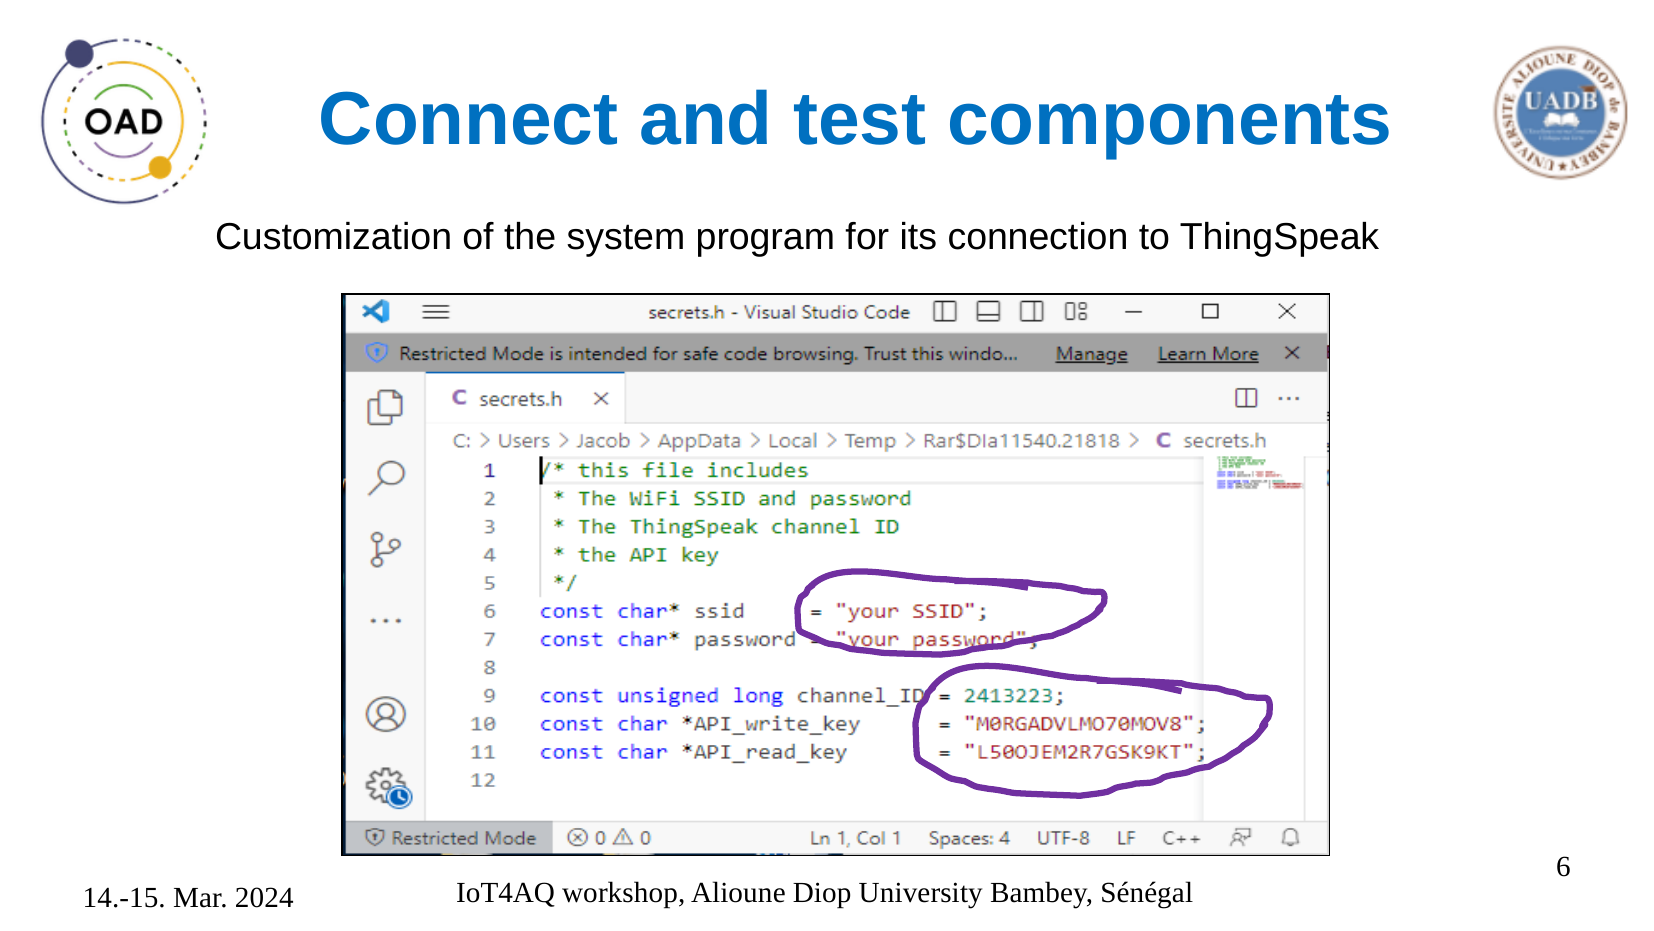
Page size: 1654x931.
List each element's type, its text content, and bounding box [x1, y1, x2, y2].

picture [342, 294, 1329, 855]
slide_number 14.-15. Mar. 2024 [82, 878, 338, 931]
title Connect and test components [224, 37, 1489, 193]
slide_number <number> [1312, 847, 1571, 912]
picture [1489, 37, 1641, 188]
picture [0, 24, 242, 225]
text_box Customization of the system program for its connection to ThingSpeak [129, 205, 1465, 265]
footer IoT4AQ workshop, Alioune Diop University Bambey, Sénégal [337, 873, 1313, 931]
